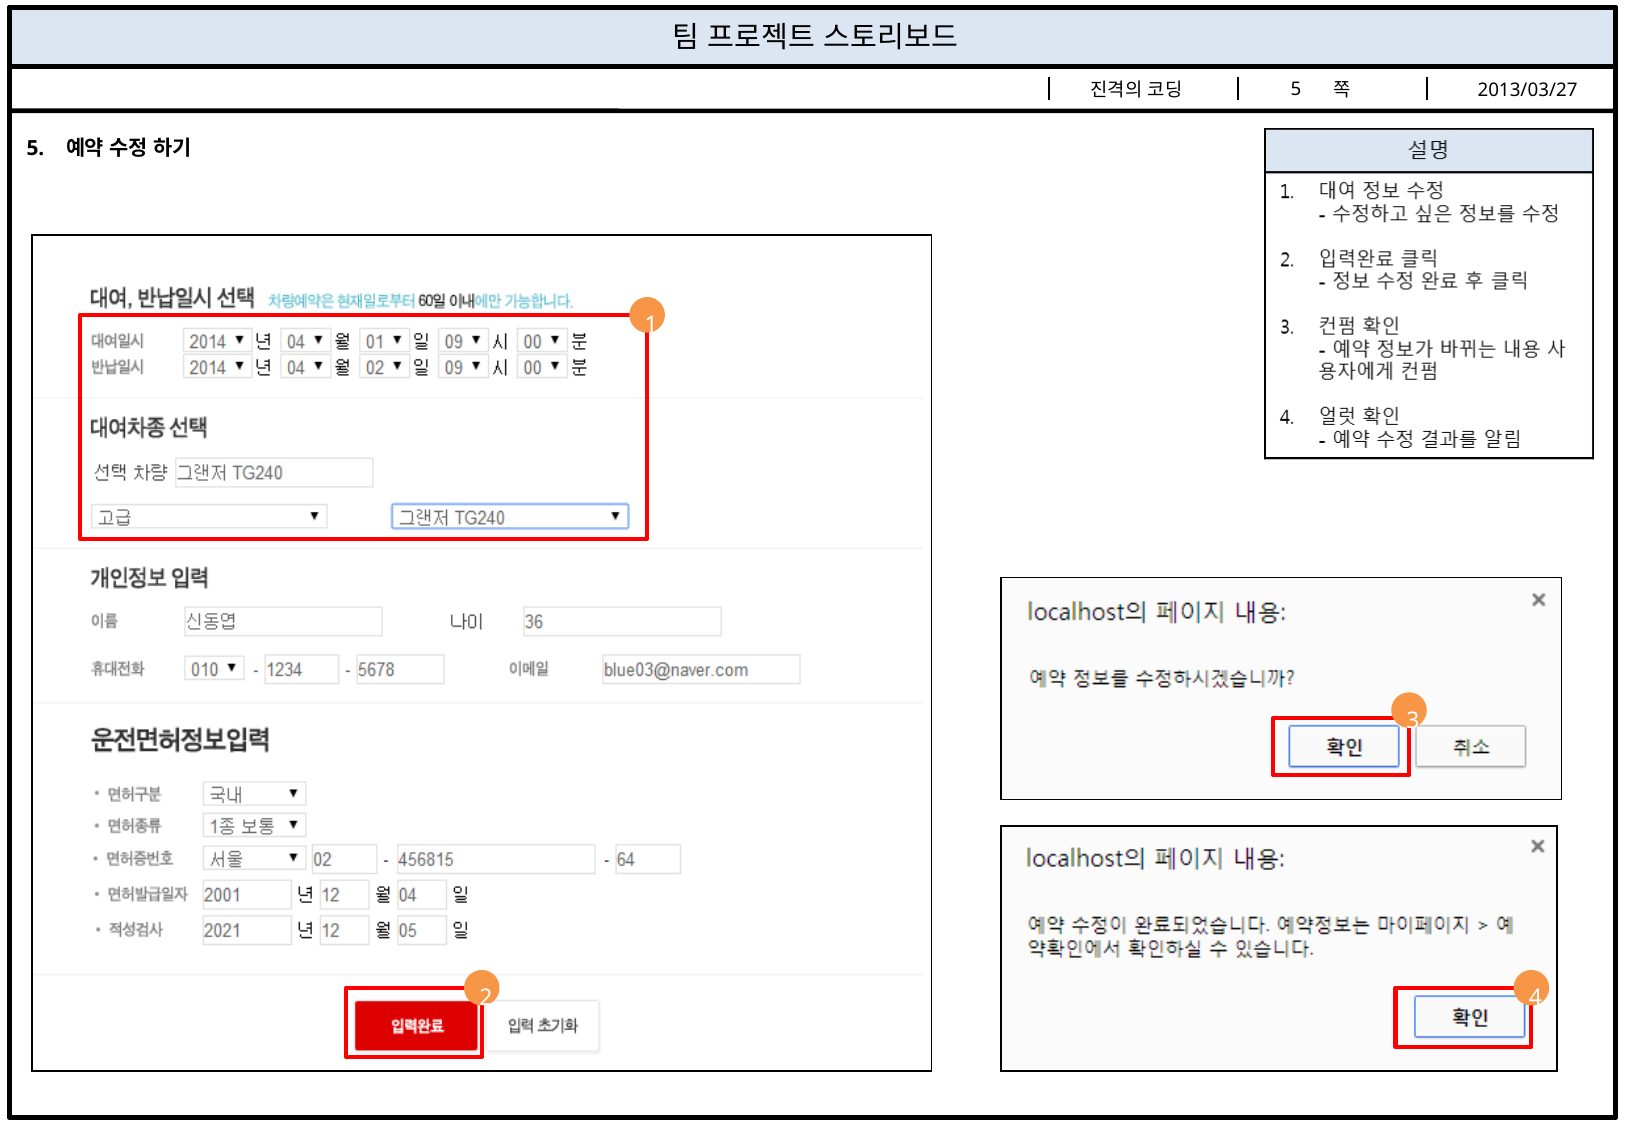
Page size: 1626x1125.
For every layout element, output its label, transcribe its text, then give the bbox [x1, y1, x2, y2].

picture [1001, 578, 1561, 799]
text_box 진격의 코딩 [1075, 70, 1207, 108]
text_box 팀 프로젝트 스토리보드 [15, 11, 1616, 62]
picture [1001, 826, 1557, 1071]
text_box 2 [464, 970, 500, 1006]
text_box 3 [1391, 692, 1427, 728]
text_box <숫자> [1275, 68, 1346, 109]
text_box 2013/03/27 [1462, 70, 1590, 108]
picture [32, 235, 931, 1071]
text_box 1 [629, 297, 665, 333]
picture [1264, 128, 1594, 462]
text_box 5. 예약 수정 하기 [11, 114, 1356, 167]
text_box 4 [1513, 970, 1550, 1006]
